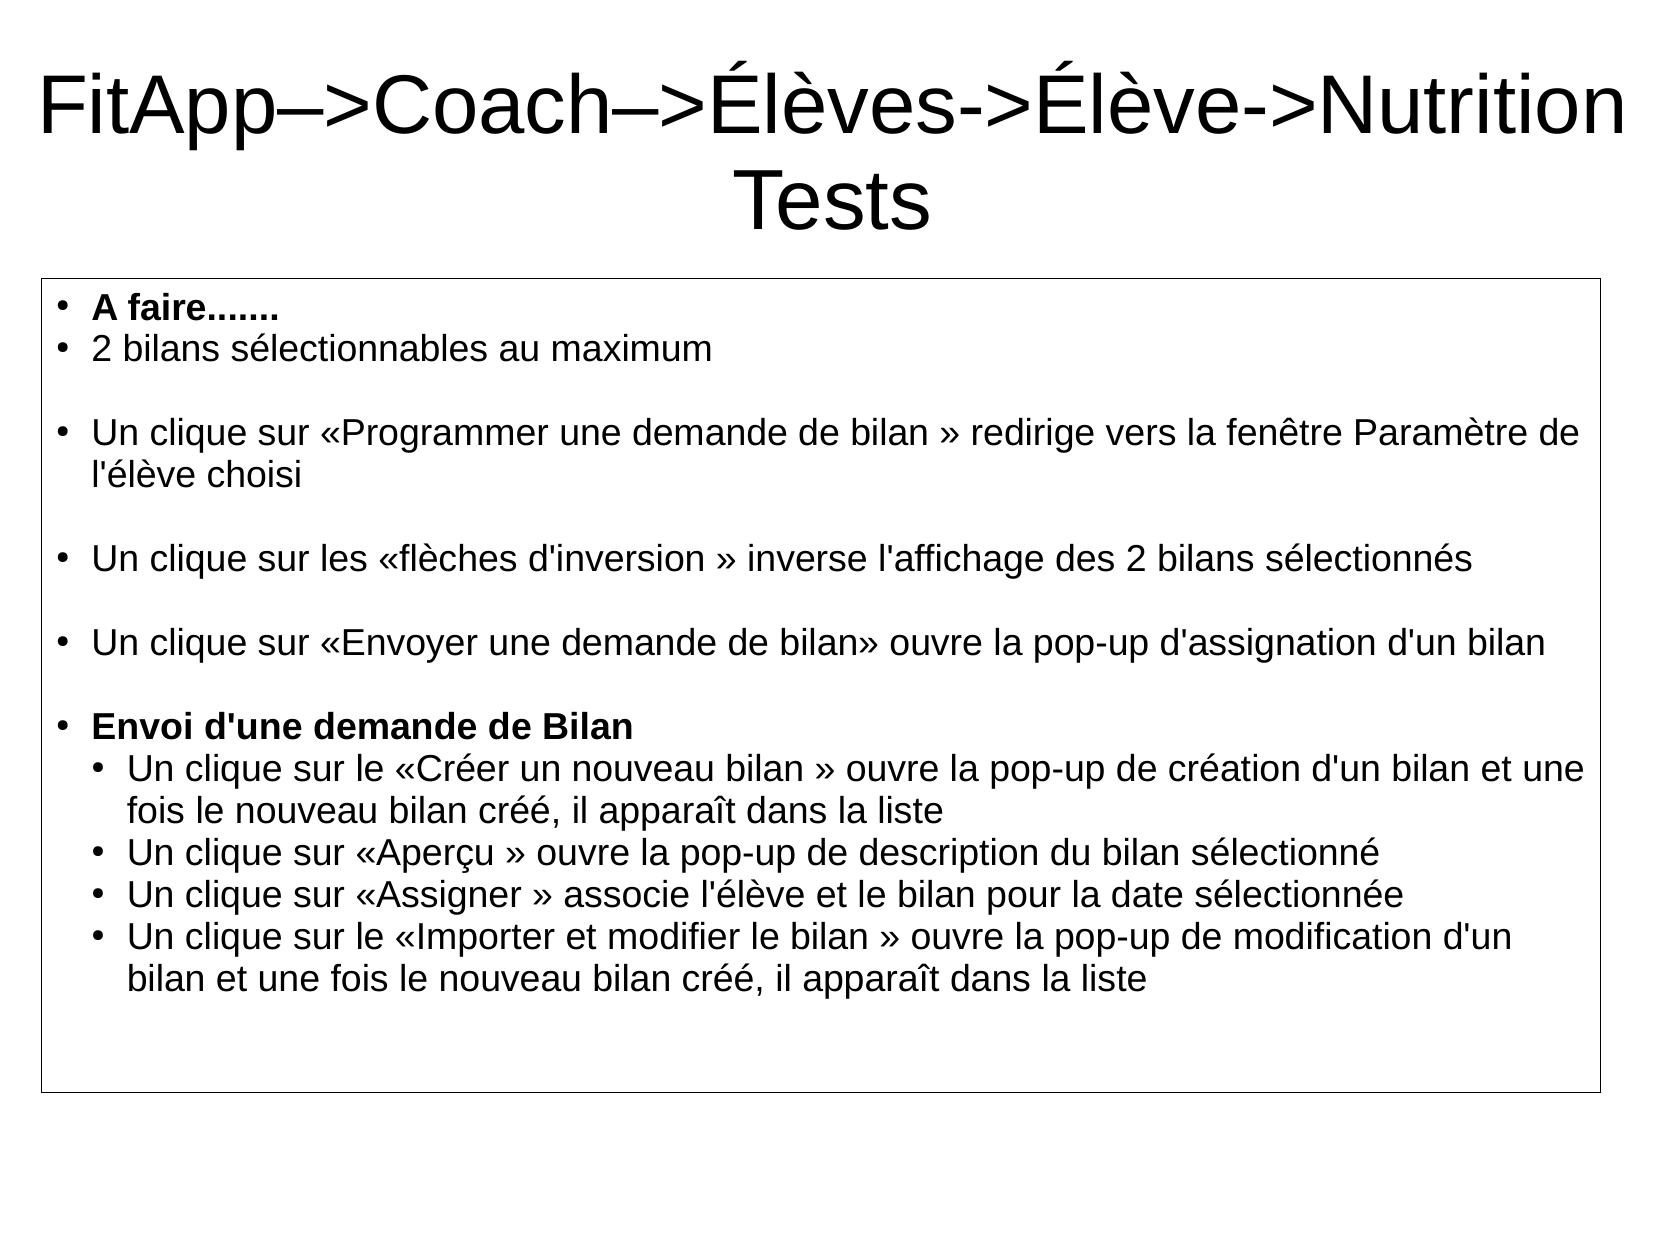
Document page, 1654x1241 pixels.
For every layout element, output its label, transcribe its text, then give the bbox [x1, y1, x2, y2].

title FitApp–>Coach–>Élèves->Élève->Nutrition Tests [35, 9, 1630, 297]
text_box A faire....... 2 bilans sélectionnables au maximum Un clique sur «Programmer une demande de bilan » redirige vers la fenêtre Paramètre de l'élève choisi Un clique sur les «flèches d'inversion » inverse l'affichage des 2 bilans sélectionnés Un clique sur «Envoyer une demande de bilan» ouvre la pop-up d'assignation d'un bilan Envoi d'une demande de Bilan Un clique sur le «Créer un nouveau bilan » ouvre la pop-up de création d'un bilan et une fois le nouveau bilan créé, il apparaît dans la liste Un clique sur «Aperçu » ouvre la pop-up de description du bilan sélectionné Un clique sur «Assigner » associe l'élève et le bilan pour la date sélectionnée Un clique sur le «Importer et modifier le bilan » ouvre la pop-up de modification d'un bilan et une fois le nouveau bilan créé, il apparaît dans la liste [41, 278, 1601, 1093]
